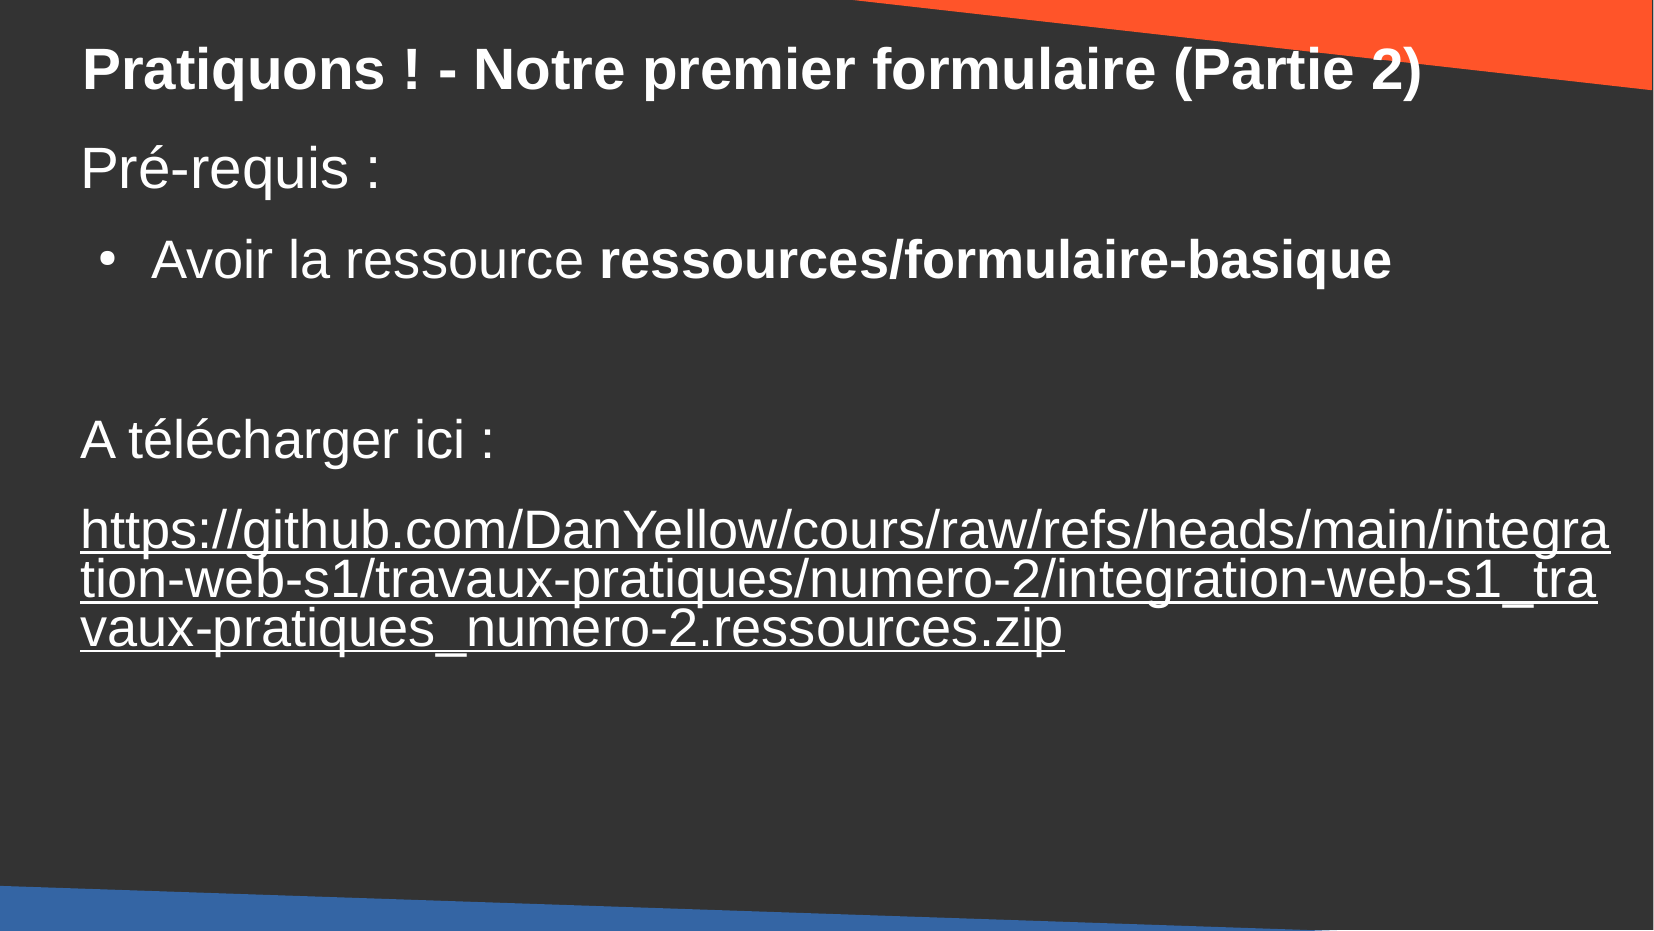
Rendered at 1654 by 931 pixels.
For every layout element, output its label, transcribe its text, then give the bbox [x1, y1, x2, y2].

title Pratiquons ! - Notre premier formulaire (Partie 2) [82, 37, 1571, 114]
list Pré-requis : Avoir la ressource ressources/formulaire-basique A télécharger ici : https://github.com/DanYellow/cours/raw/refs/heads/main/integration-web-s1/travaux-pratiques/numero-2/integration-web-s1_travaux-pratiques_numero-2.ressources.zip [80, 135, 1620, 721]
text_box [852, 0, 1652, 91]
text_box [0, 885, 1337, 931]
